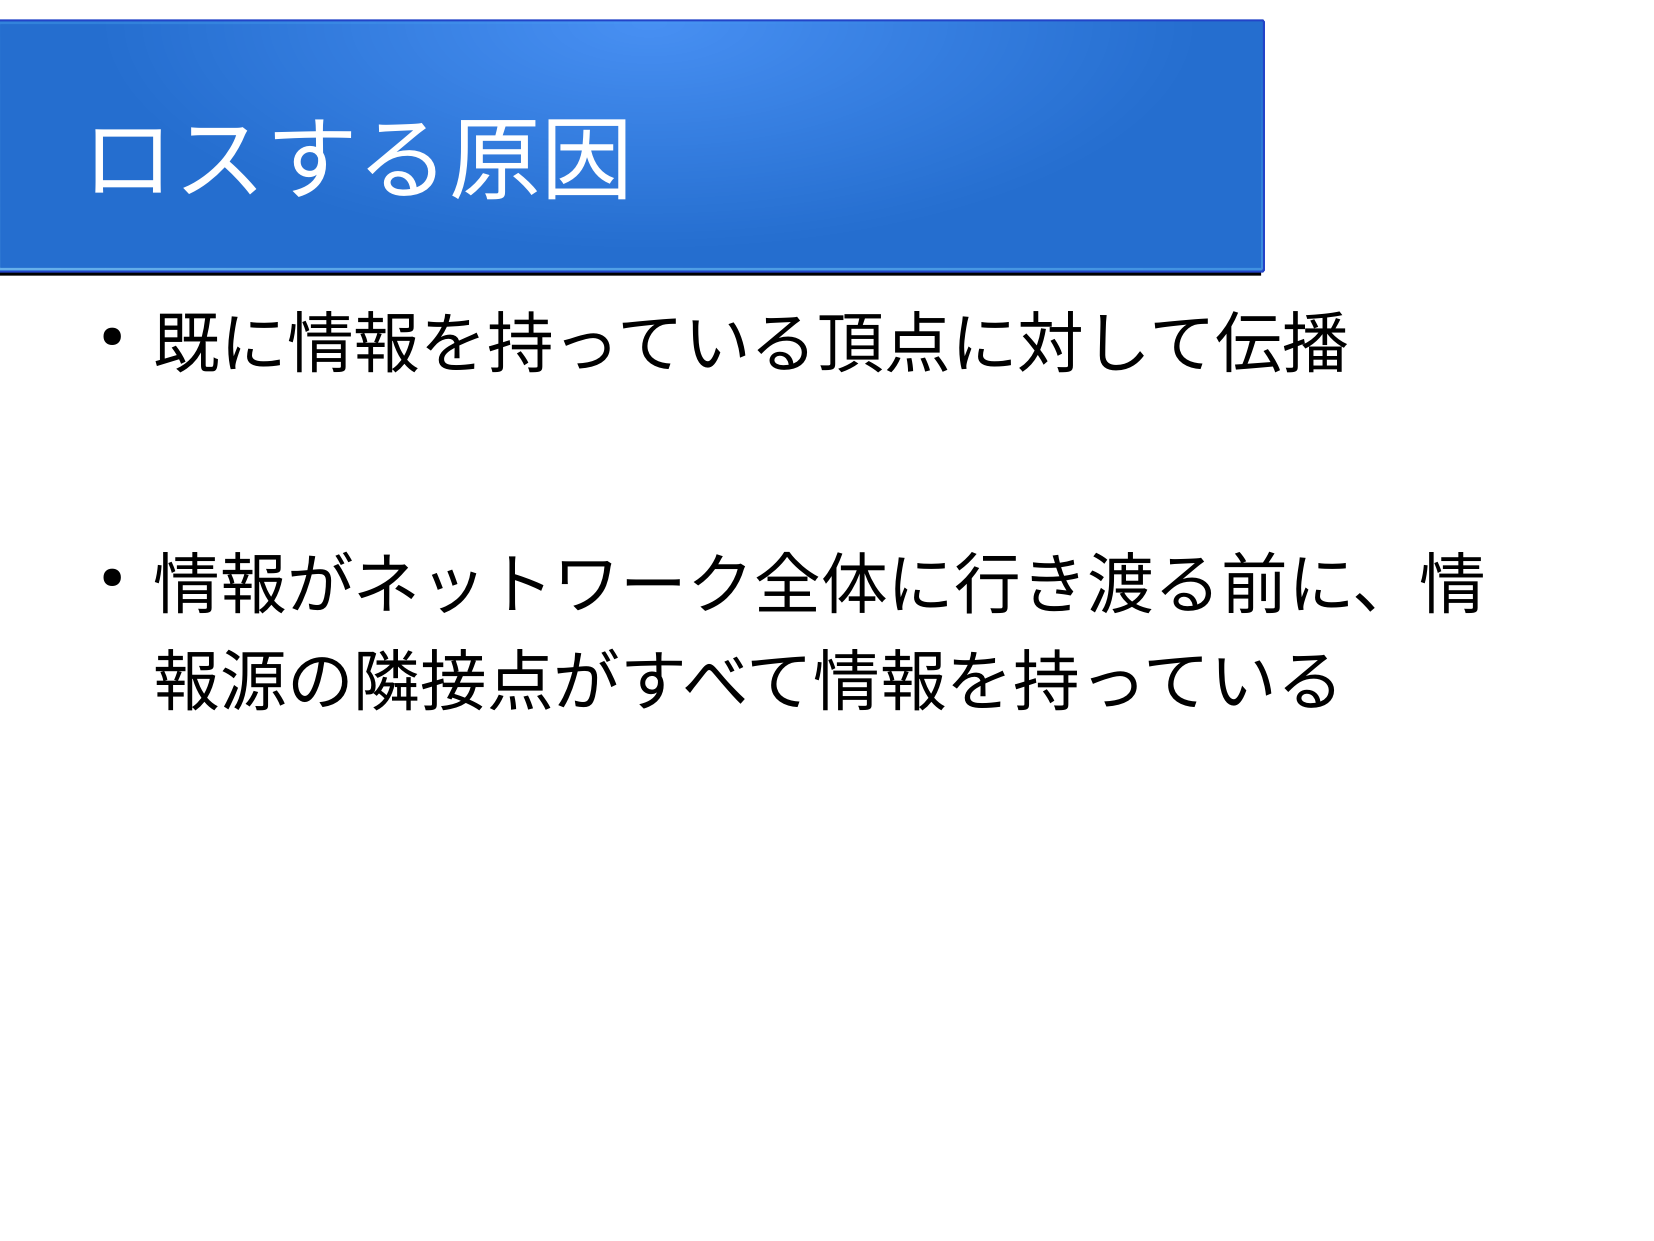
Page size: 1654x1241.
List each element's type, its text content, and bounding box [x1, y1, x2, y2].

list 既に情報を持っている頂点に対して伝播 情報がネットワーク全体に行き渡る前に、情報源の隣接点がすべて情報を持っている [82, 290, 1538, 1010]
title ロスする原因 [82, 49, 1250, 257]
